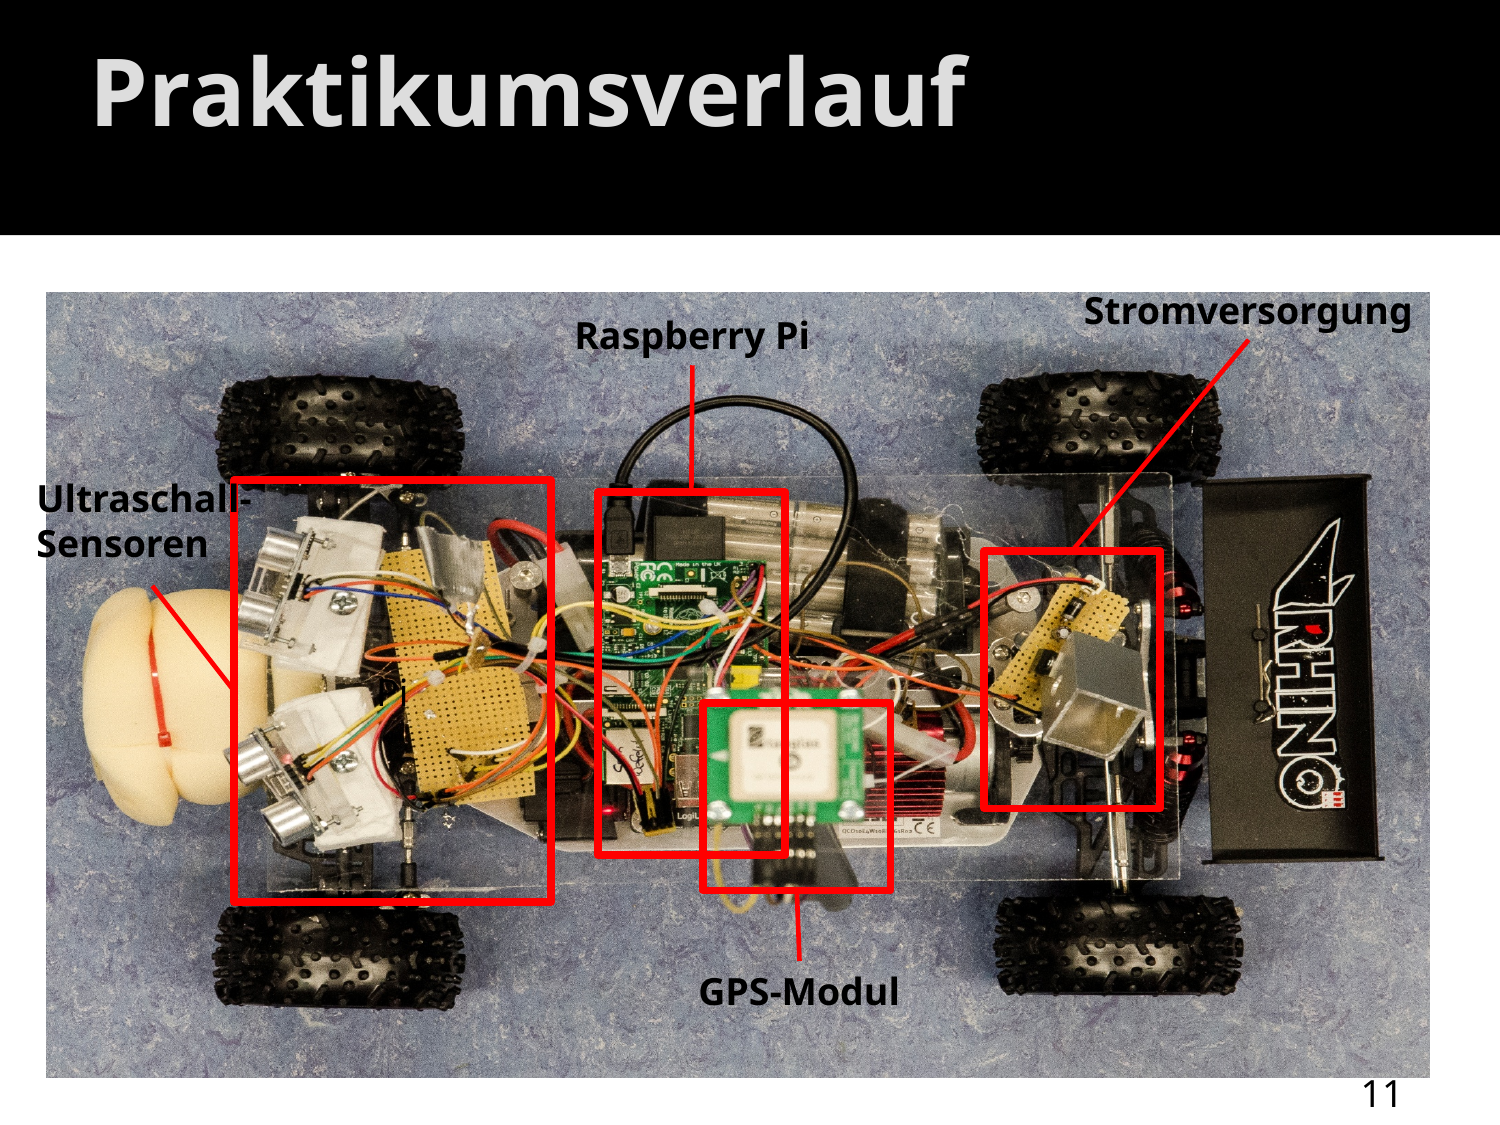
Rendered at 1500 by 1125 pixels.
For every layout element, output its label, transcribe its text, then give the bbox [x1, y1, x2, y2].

picture [988, 555, 1156, 805]
picture [46, 292, 1430, 1079]
text_box Pi [234, 480, 551, 903]
slide_number <Nummer> [1345, 1062, 1467, 1108]
text_box Raspberry Pi [559, 304, 826, 365]
text_box Ultraschall- Sensoren [21, 468, 267, 573]
text_box Stromversorgung [1069, 279, 1429, 340]
text_box GPS-Modul [683, 960, 916, 1021]
title Praktikumsverlauf [75, 25, 1425, 231]
